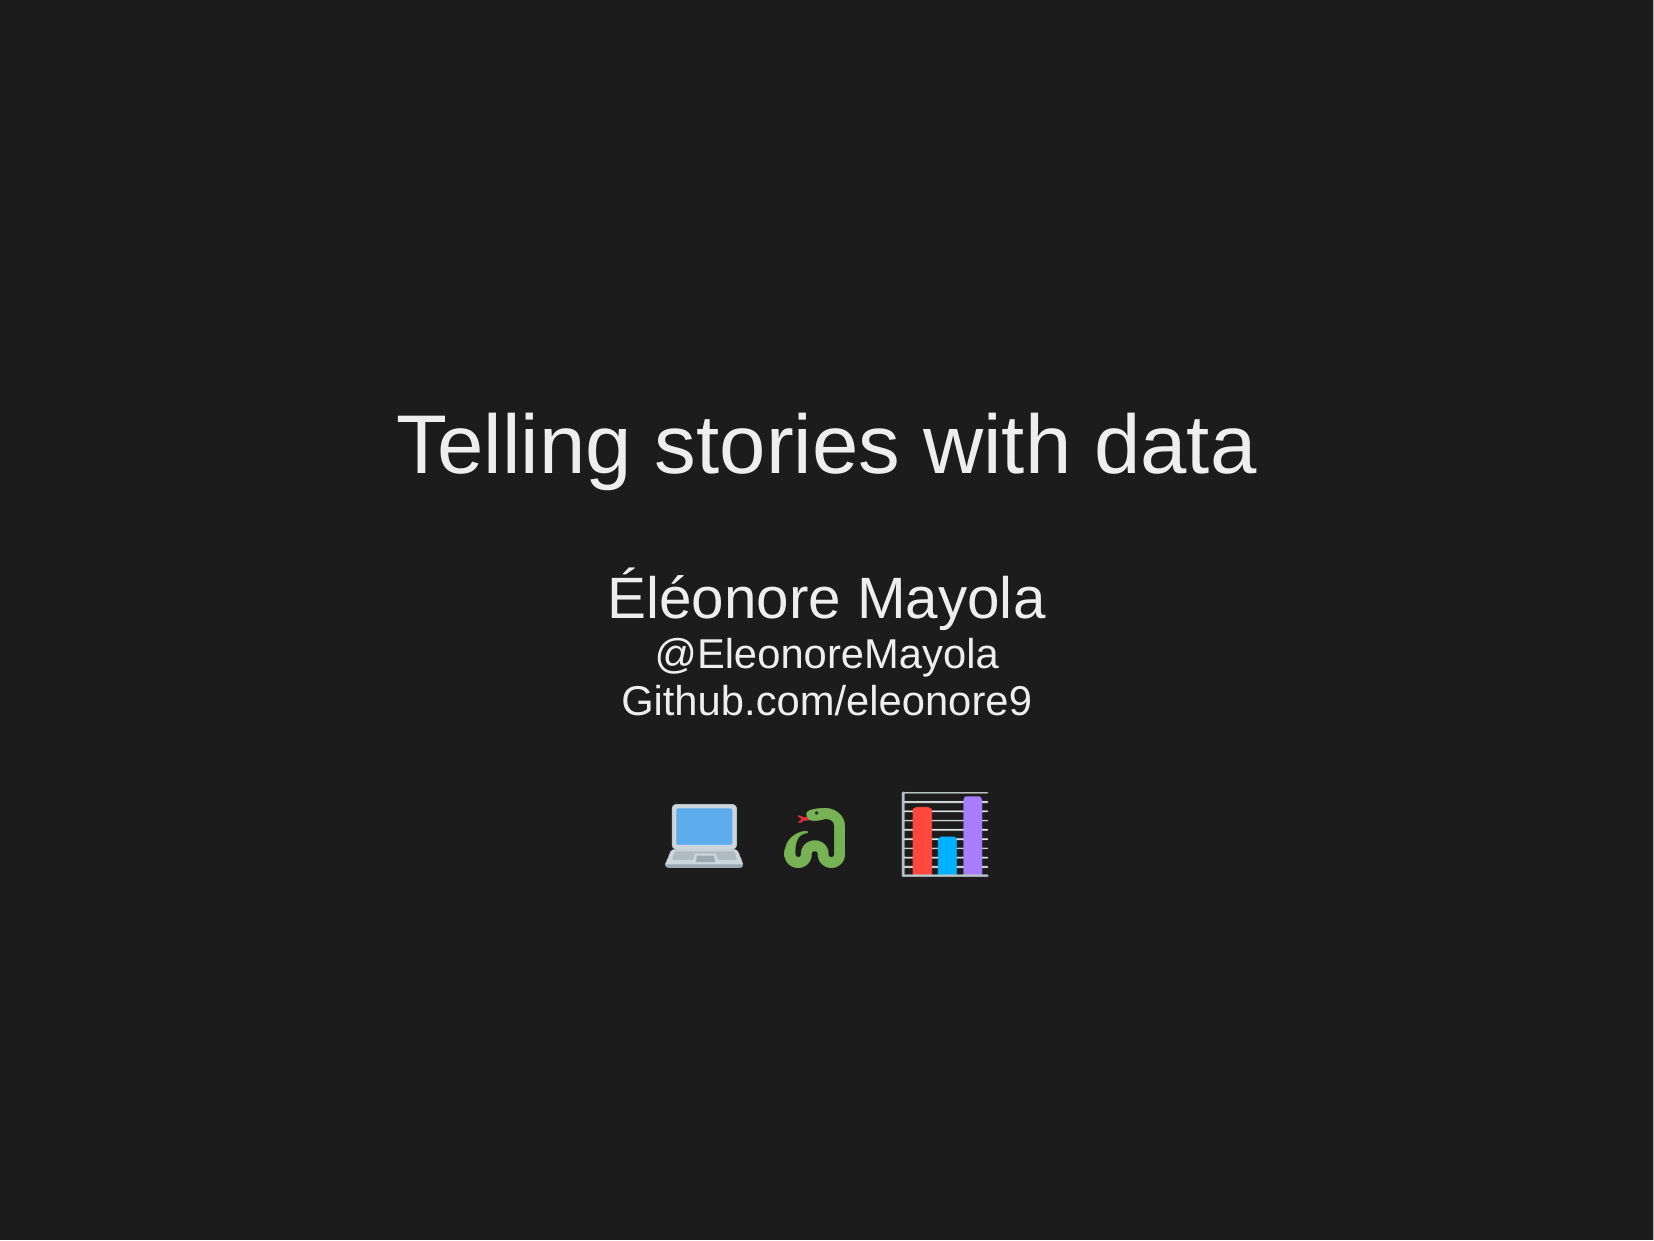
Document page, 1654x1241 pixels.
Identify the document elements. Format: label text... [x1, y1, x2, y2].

picture [897, 785, 993, 881]
picture [665, 791, 743, 869]
picture [784, 808, 845, 869]
subtitle Telling stories with data Éléonore Mayola @EleonoreMayola Github.com/eleonore9 [82, 201, 1571, 921]
